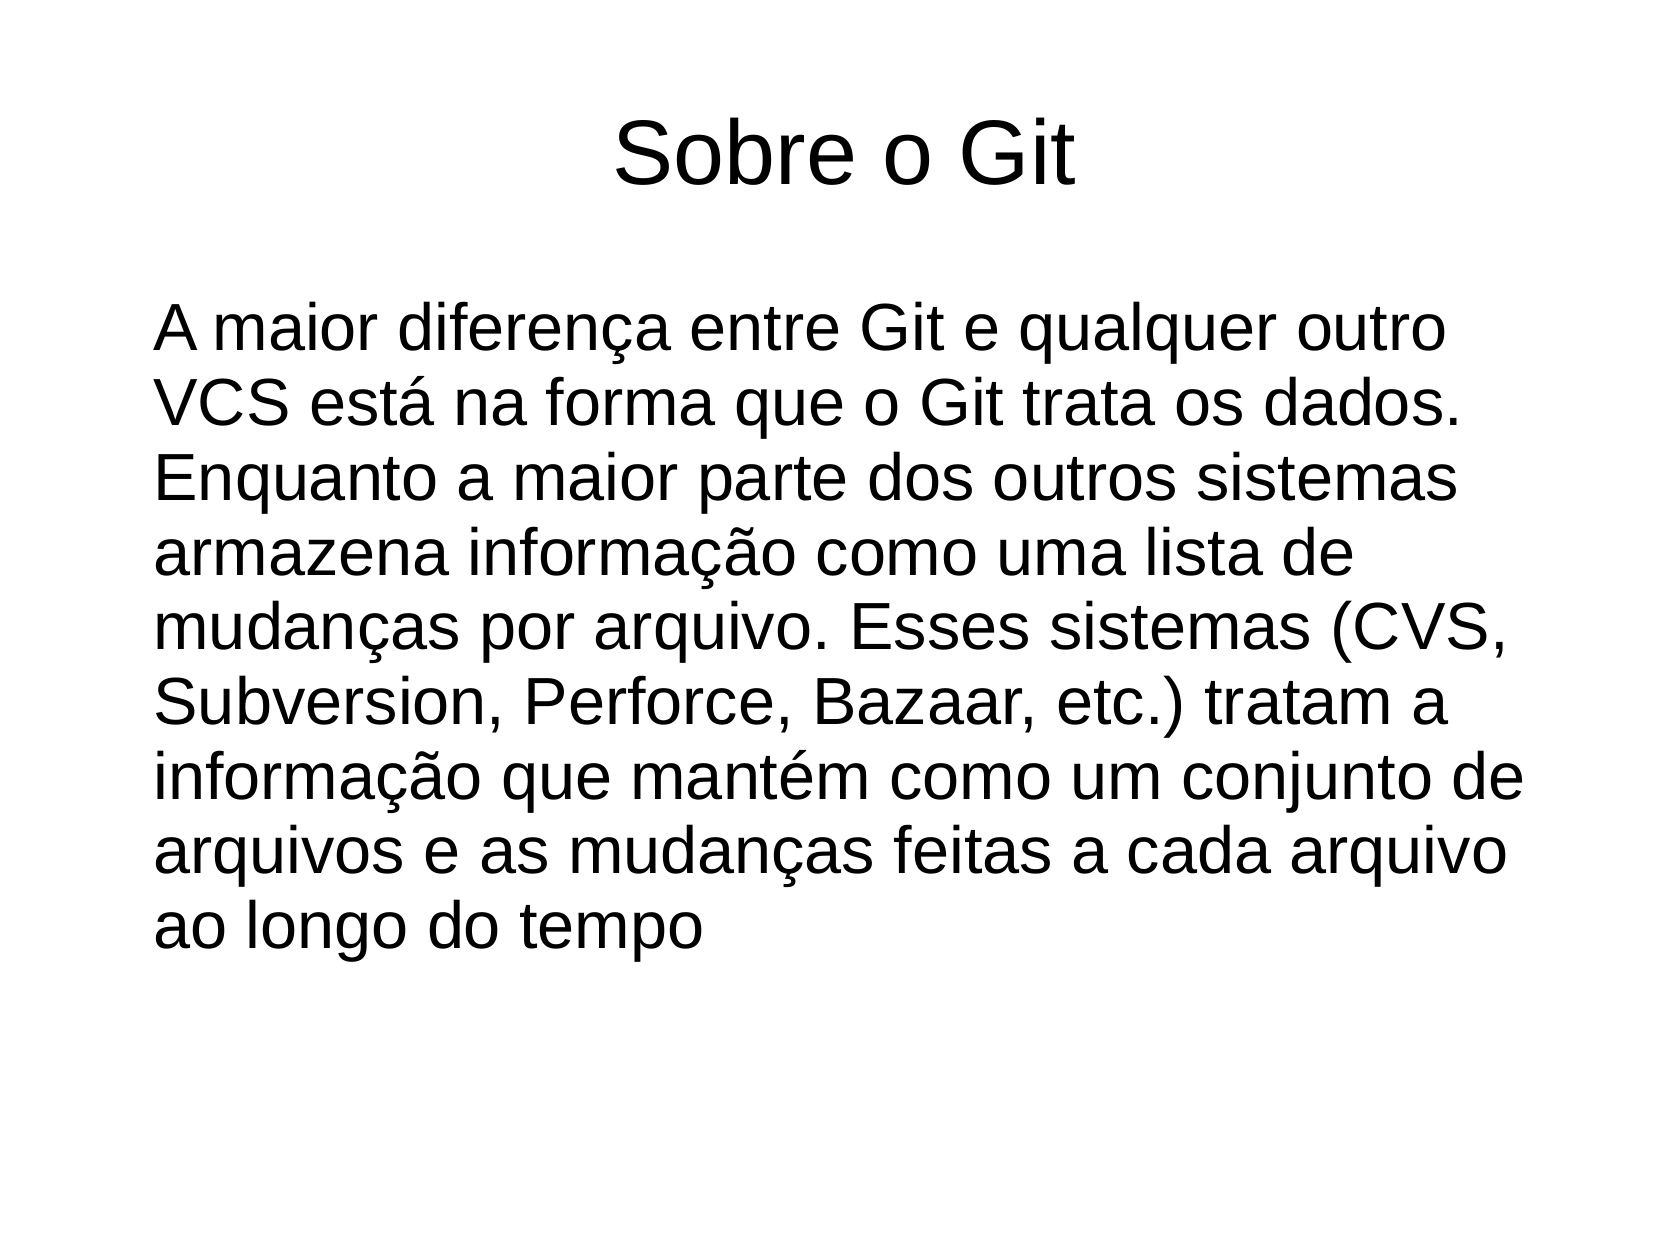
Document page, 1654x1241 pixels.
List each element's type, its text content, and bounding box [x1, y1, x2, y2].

title Sobre o Git [82, 49, 1571, 257]
list A maior diferença entre Git e qualquer outro VCS está na forma que o Git trata os dados. Enquanto a maior parte dos outros sistemas armazena informação como uma lista de mudanças por arquivo. Esses sistemas (CVS, Subversion, Perforce, Bazaar, etc.) tratam a informação que mantém como um conjunto de arquivos e as mudanças feitas a cada arquivo ao longo do tempo [82, 290, 1571, 1010]
